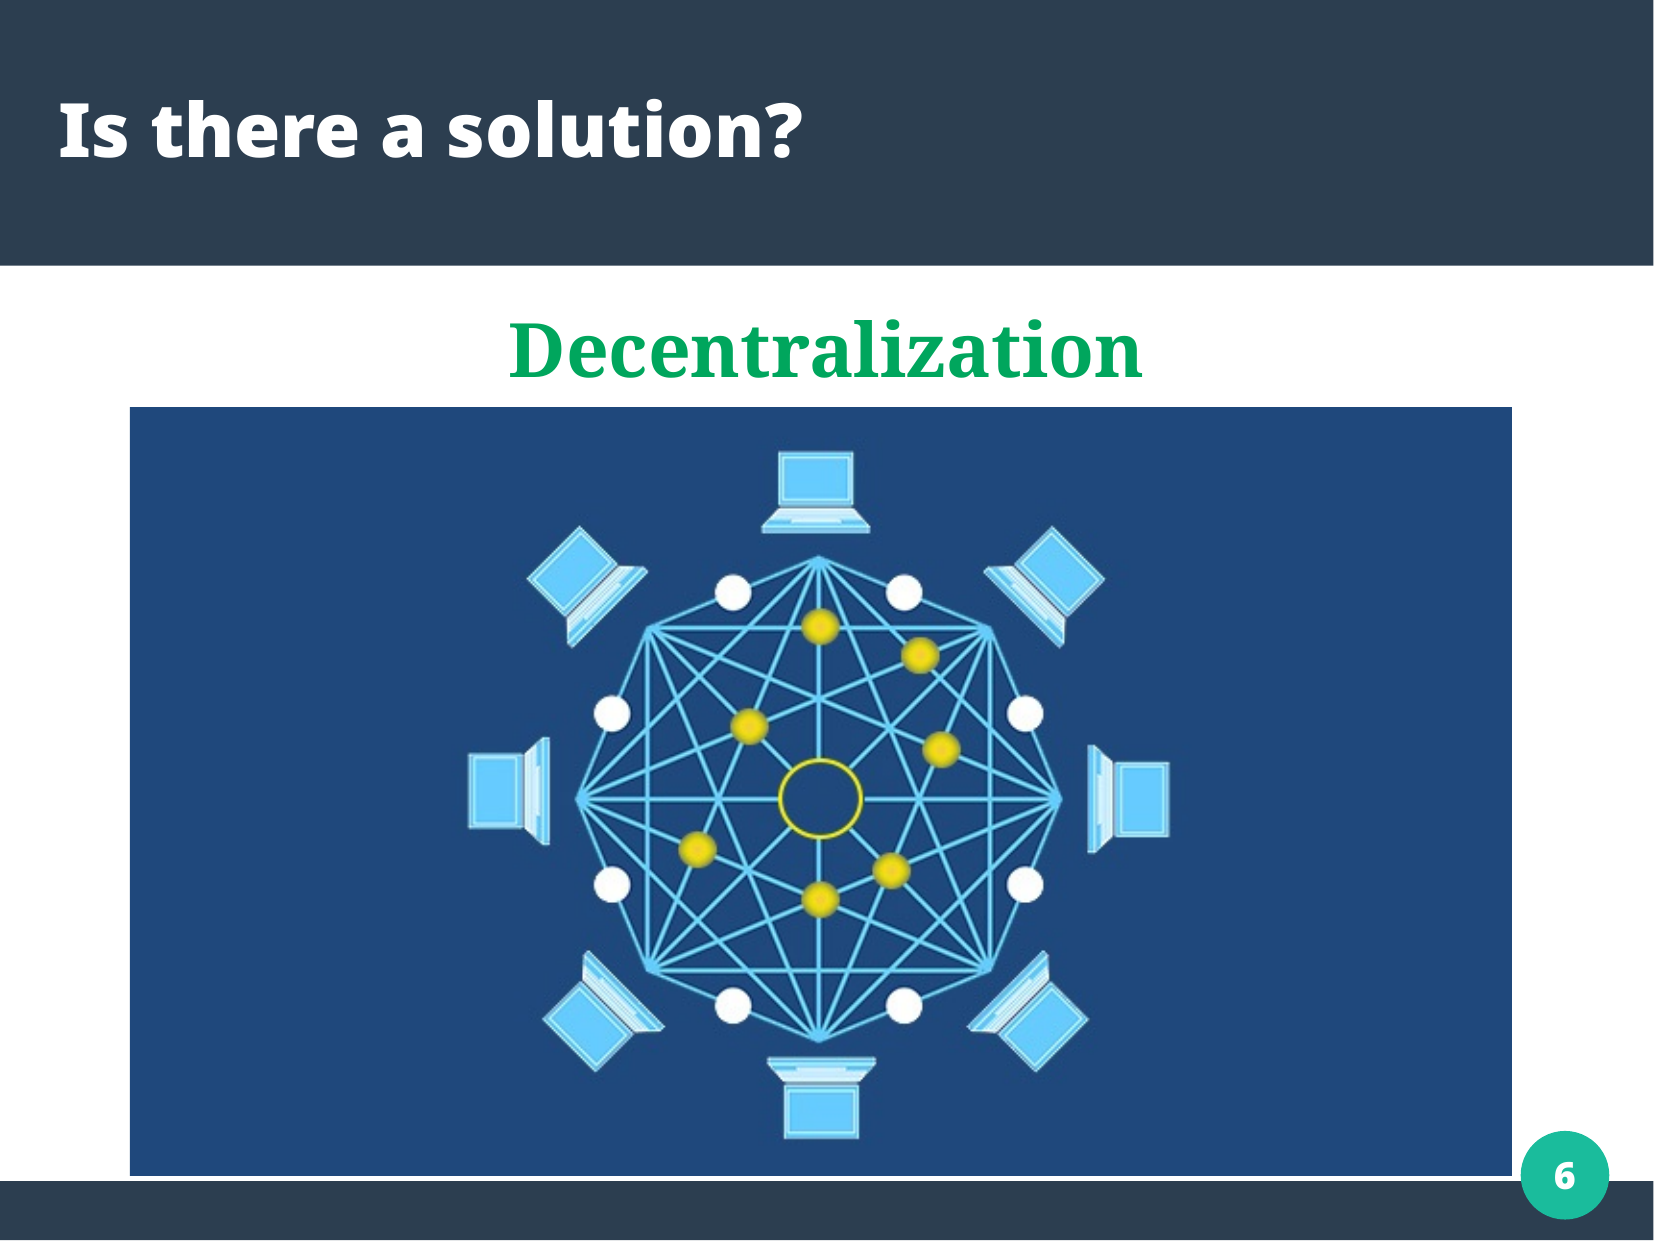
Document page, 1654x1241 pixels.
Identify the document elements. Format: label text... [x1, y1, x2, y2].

text_box Decentralization [112, 289, 1542, 393]
picture [129, 407, 1512, 1176]
title Is there a solution​? [59, 49, 1595, 207]
